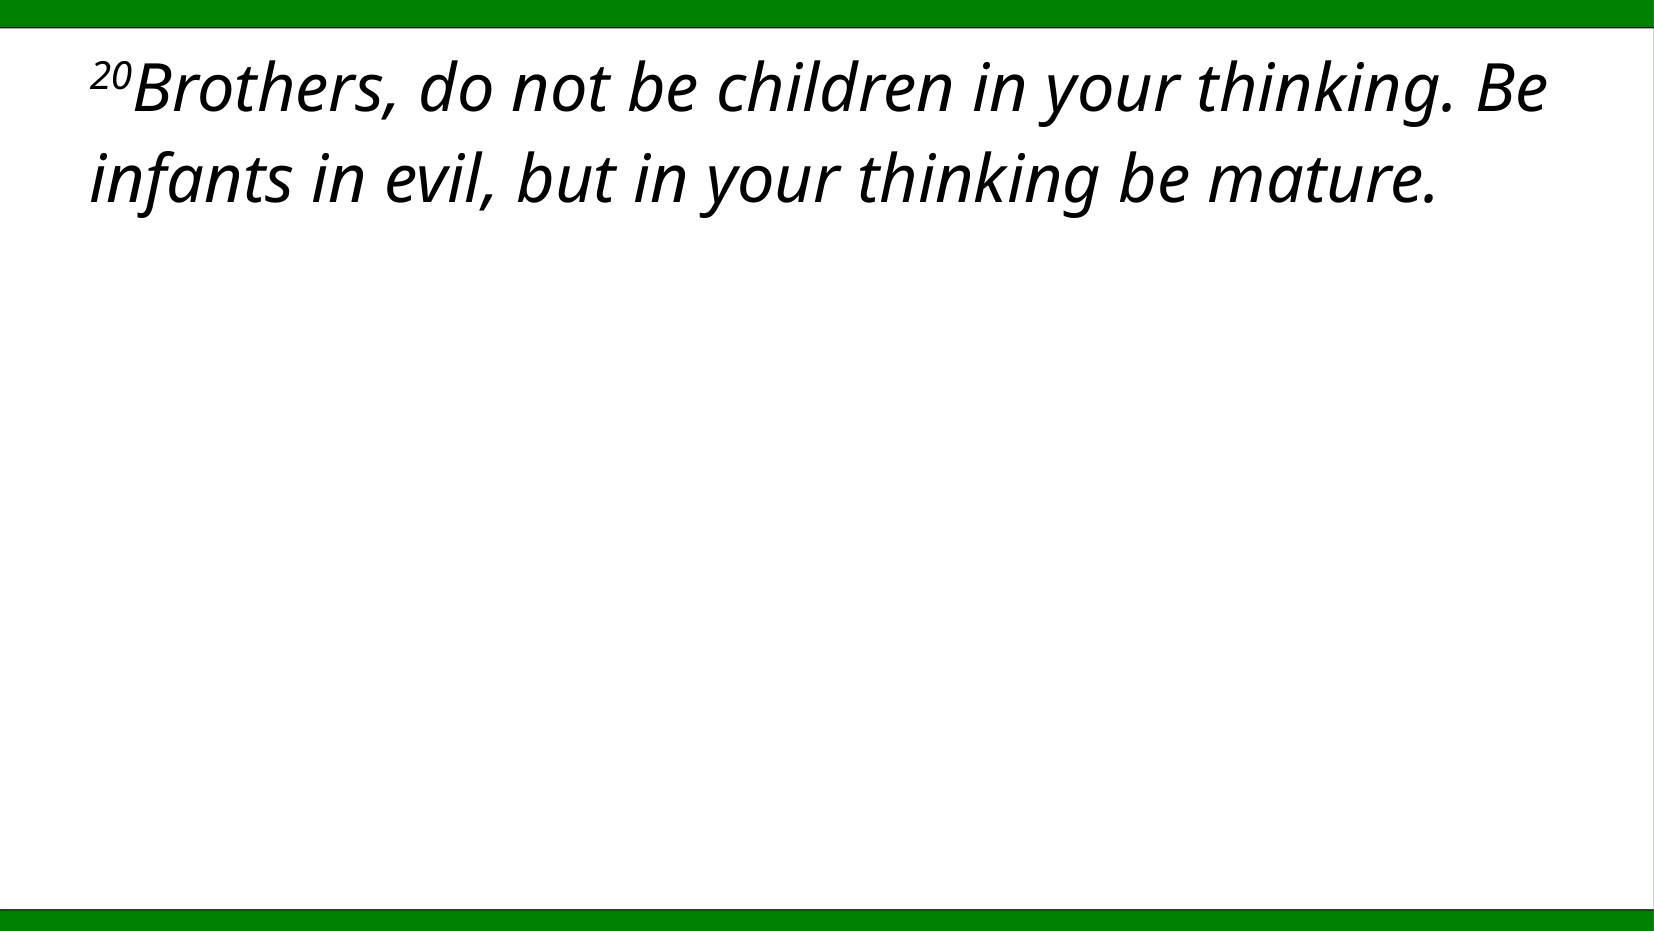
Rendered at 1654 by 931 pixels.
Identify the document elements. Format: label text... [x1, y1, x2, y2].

picture [0, 0, 1654, 931]
text_box 20Brothers, do not be children in your thinking. Be infants in evil, but in your thinking be mature. [75, 32, 1606, 226]
